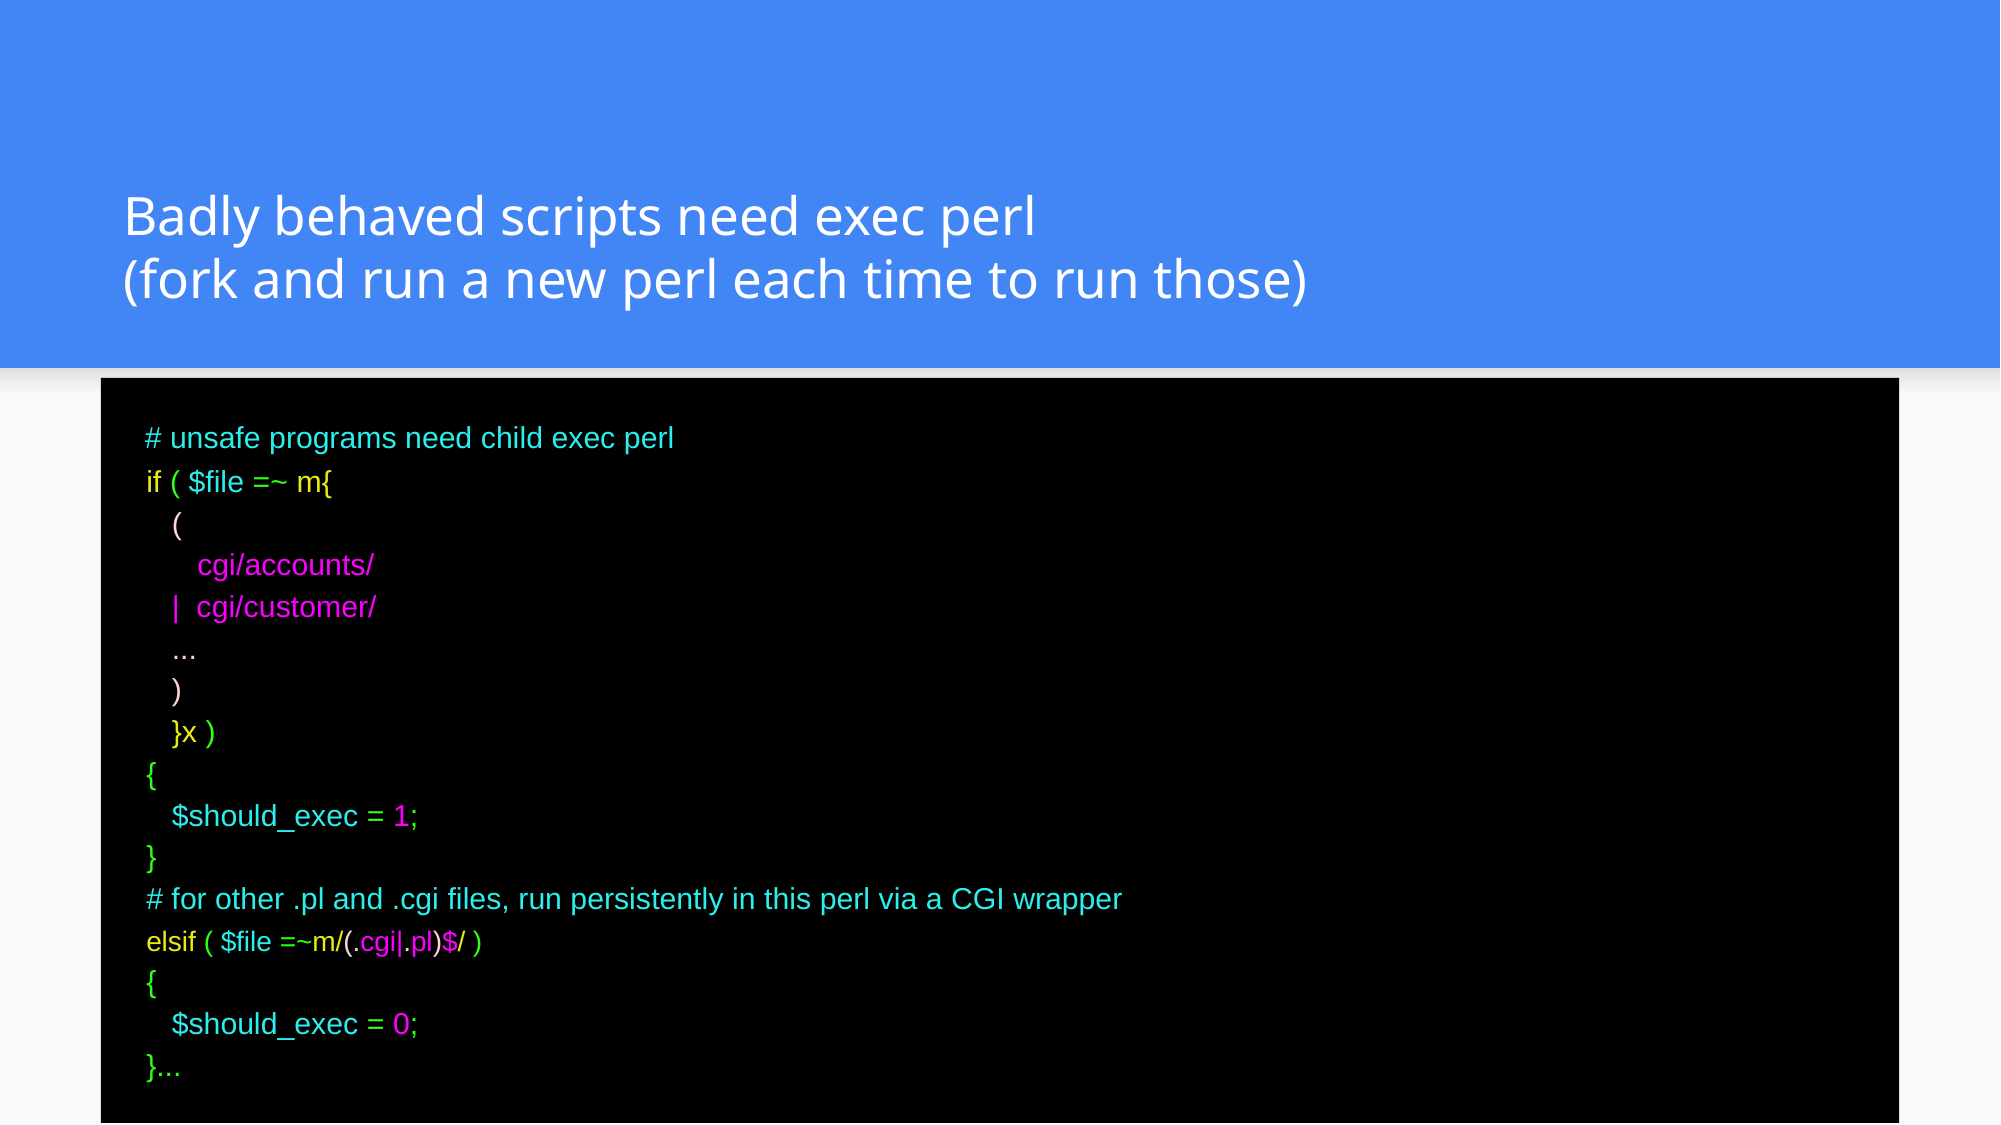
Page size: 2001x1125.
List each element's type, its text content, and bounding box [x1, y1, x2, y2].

title Badly behaved scripts need exec perl (fork and run a new perl each time to run those) [103, 161, 1902, 330]
list # unsafe programs need child exec perl if ( $file =~ m{ ( cgi/accounts/ | cgi/customer/ ... ) }x ) { $should_exec = 1; } # for other .pl and .cgi files, run persistently in this perl via a CGI wrapper elsif ( $file =~m/(.cgi|.pl)$/ ) { $should_exec = 0; }... [100, 377, 1900, 1123]
